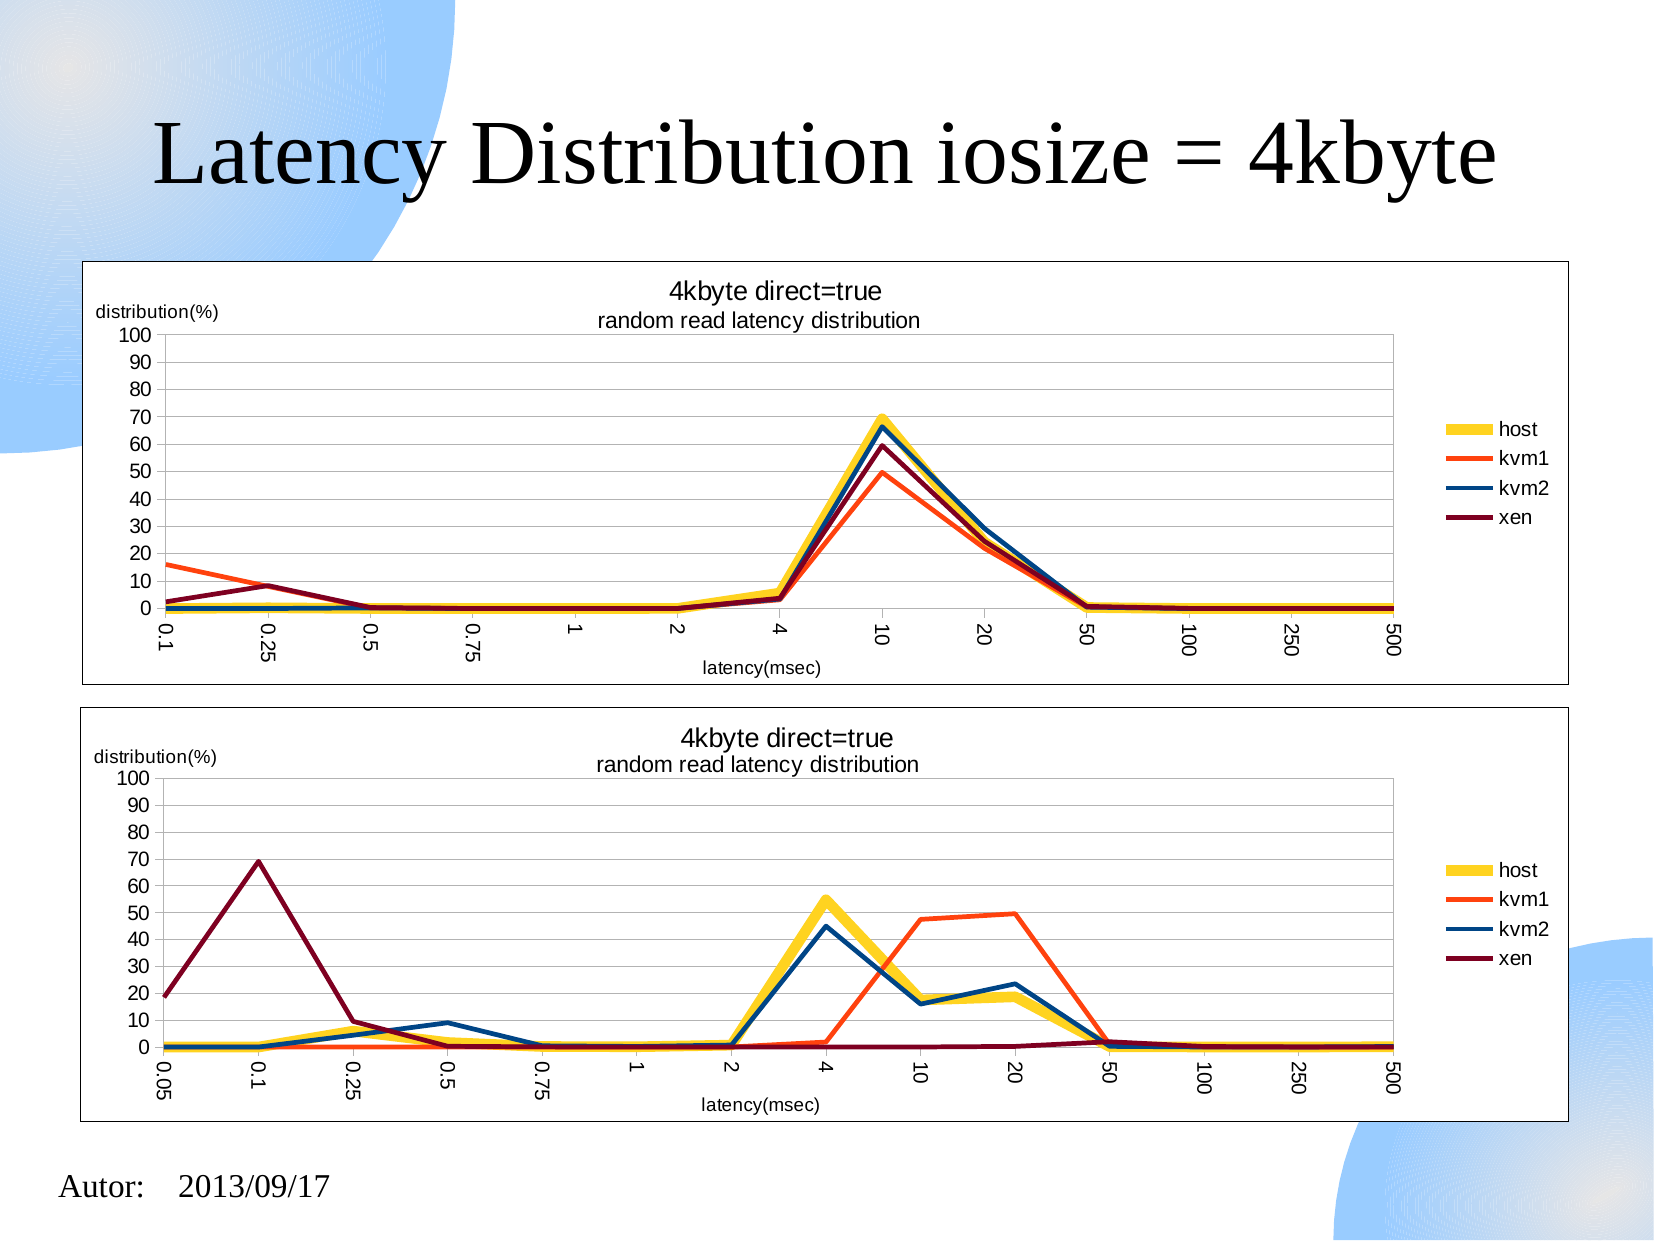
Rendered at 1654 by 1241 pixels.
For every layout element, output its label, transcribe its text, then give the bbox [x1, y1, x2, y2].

title Latency Distribution iosize = 4kbyte [82, 49, 1571, 257]
chart [82, 261, 1569, 686]
chart [80, 707, 1569, 1123]
